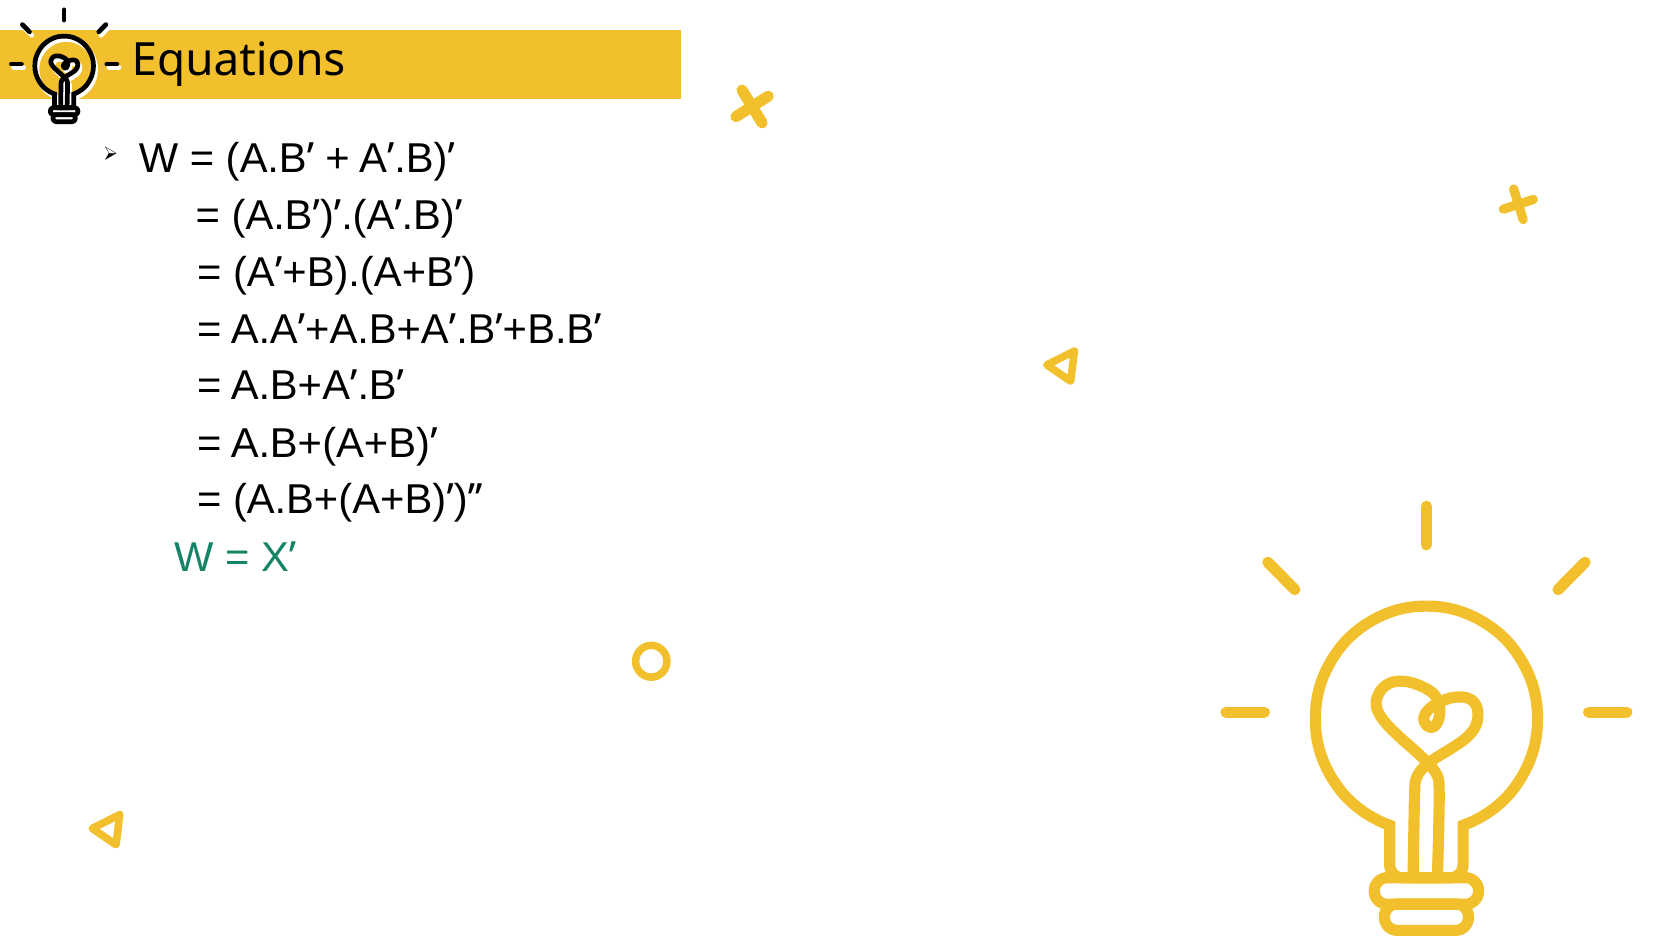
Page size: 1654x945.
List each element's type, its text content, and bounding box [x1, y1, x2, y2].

title Equations [131, 17, 578, 98]
text_box W = (A.B’ + A’.B)’ = (A.B’)’.(A’.B)’ = (A’+B).(A+B’) = A.A’+A.B+A’.B’+B.B’ = A.B+A’.B’ = A.B+(A+B)’ = (A.B+(A+B)’)’’ W = X’ [88, 119, 1625, 900]
